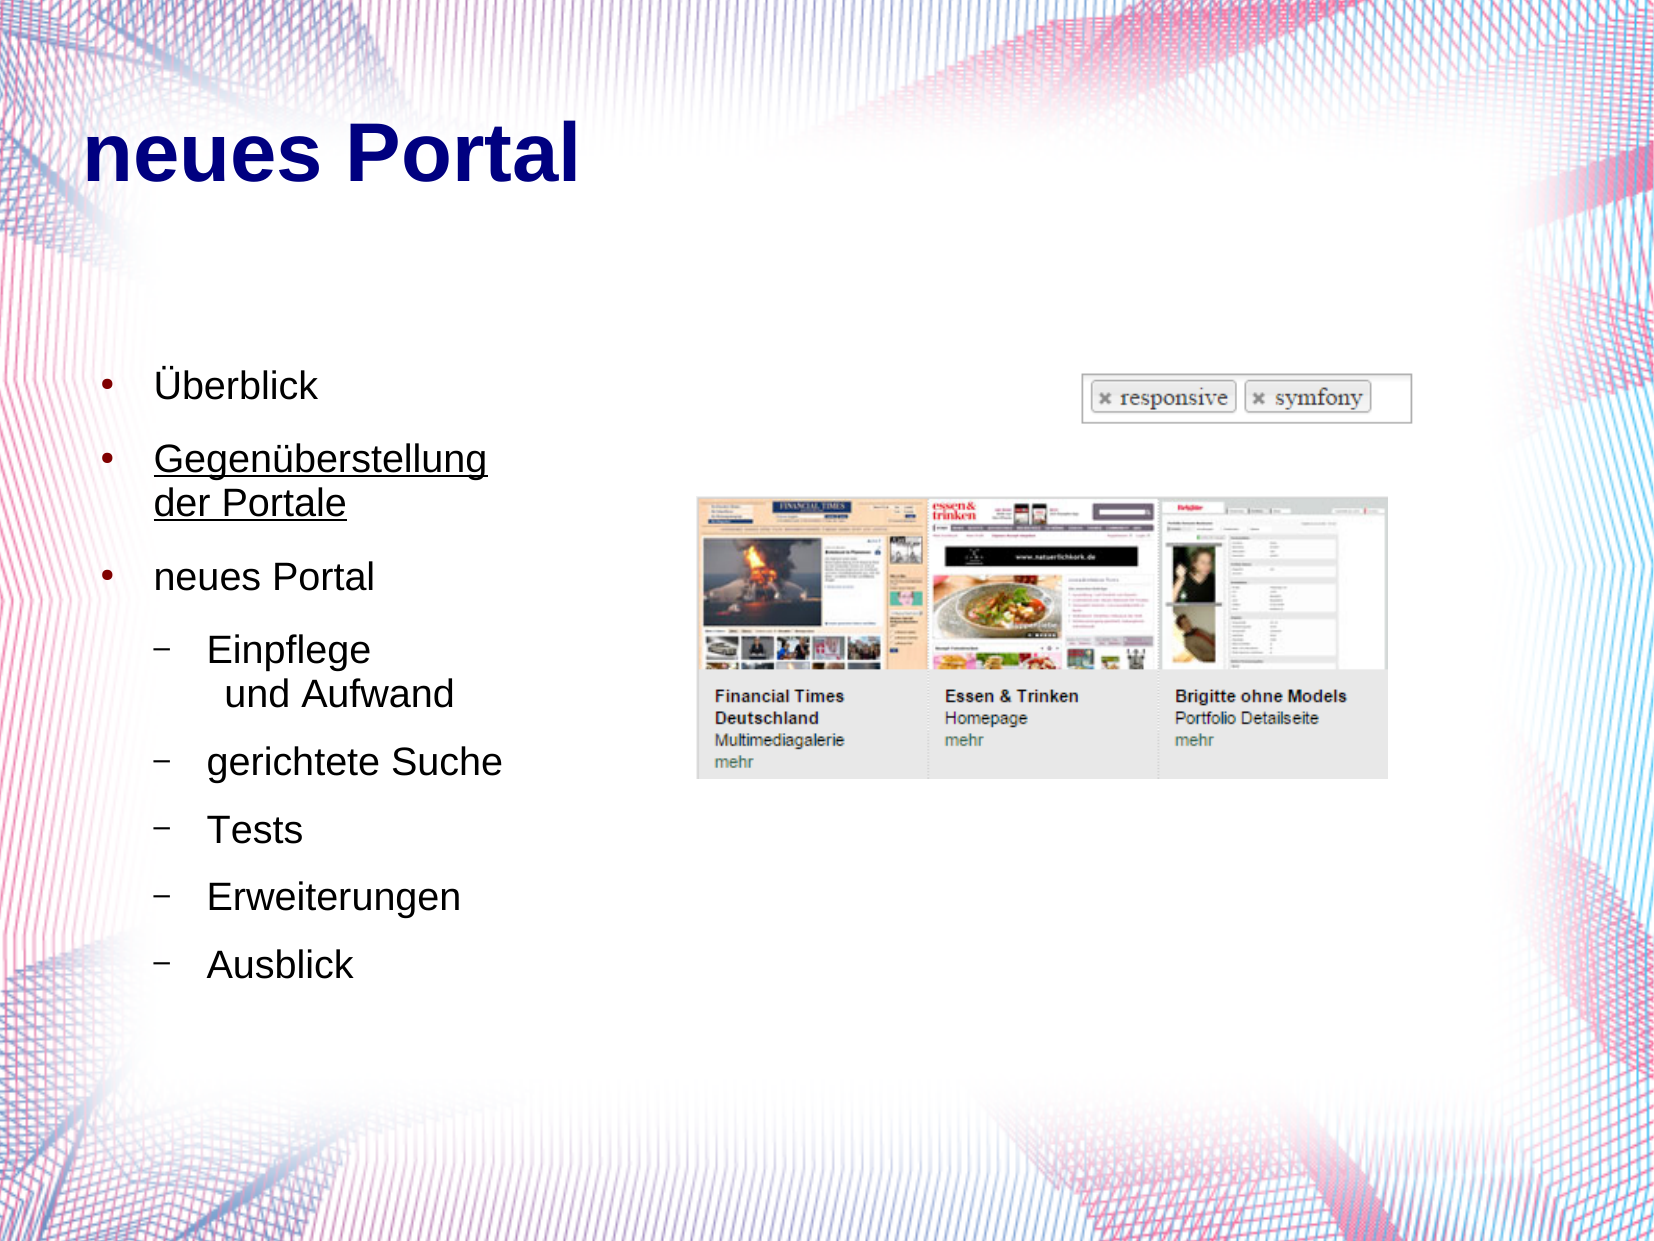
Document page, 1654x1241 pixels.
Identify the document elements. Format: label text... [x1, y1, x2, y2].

list Überblick Gegenüberstellung der Portale neues Portal Einpflege und Aufwand gerichtete Suche Tests Erweiterungen Ausblick [82, 290, 520, 1109]
picture [0, 0, 1654, 1241]
title neues Portal [82, 49, 1571, 257]
